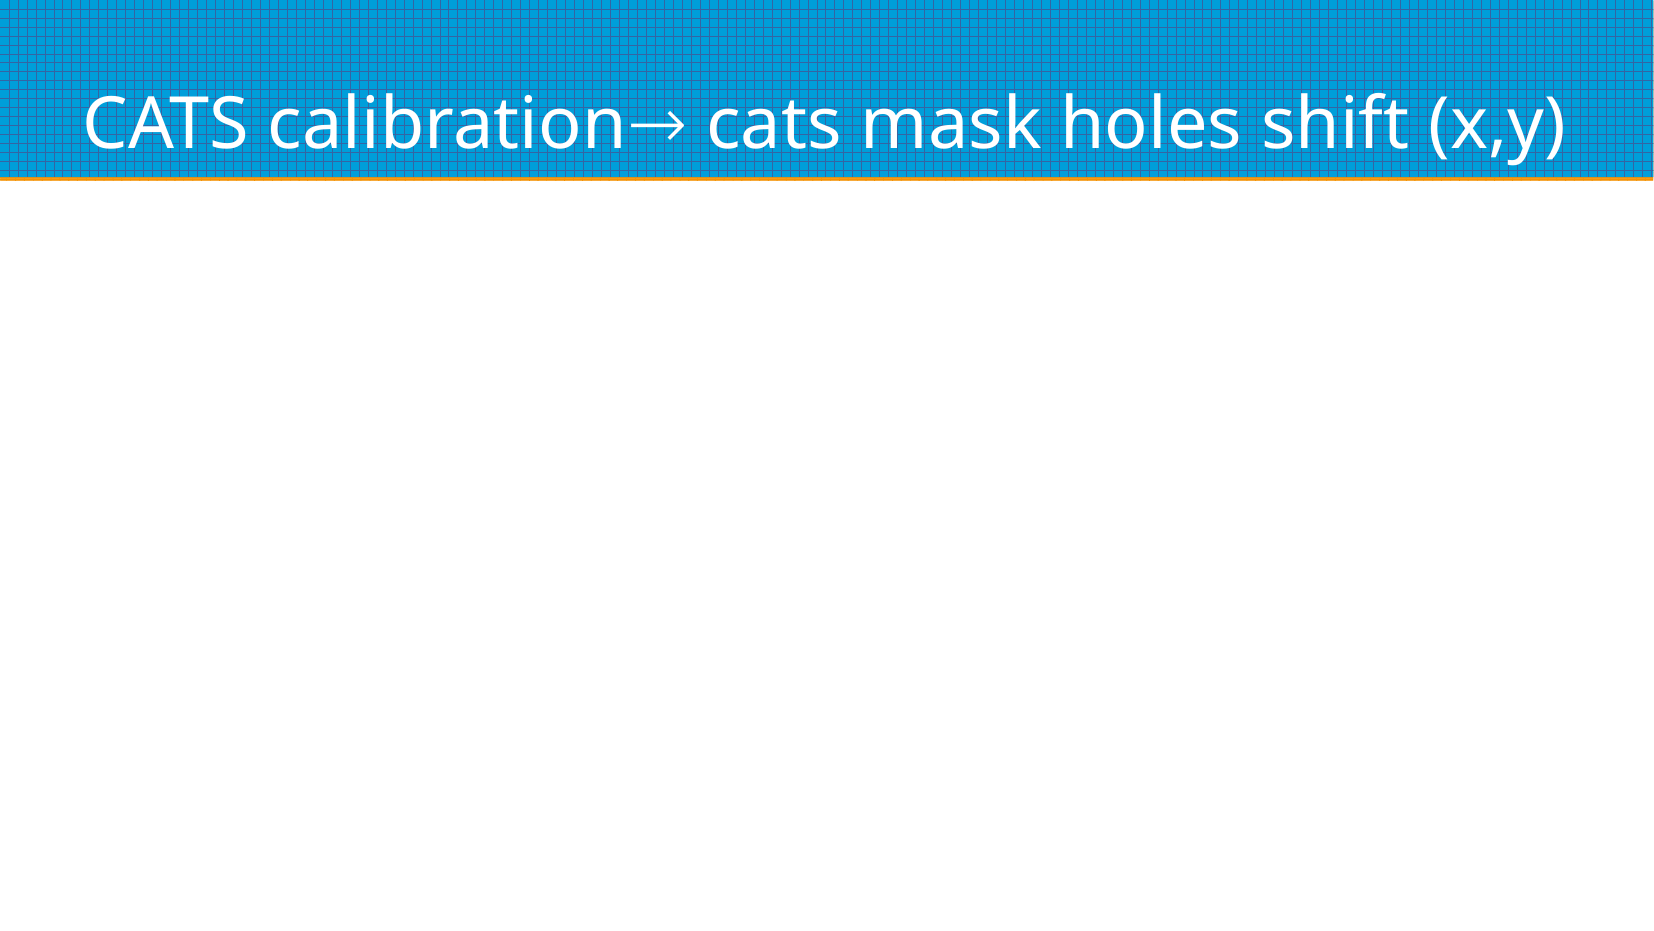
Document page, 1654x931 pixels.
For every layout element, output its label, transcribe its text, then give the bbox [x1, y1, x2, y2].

title CATS calibration→ cats mask holes shift (x,y) [82, 14, 1571, 171]
